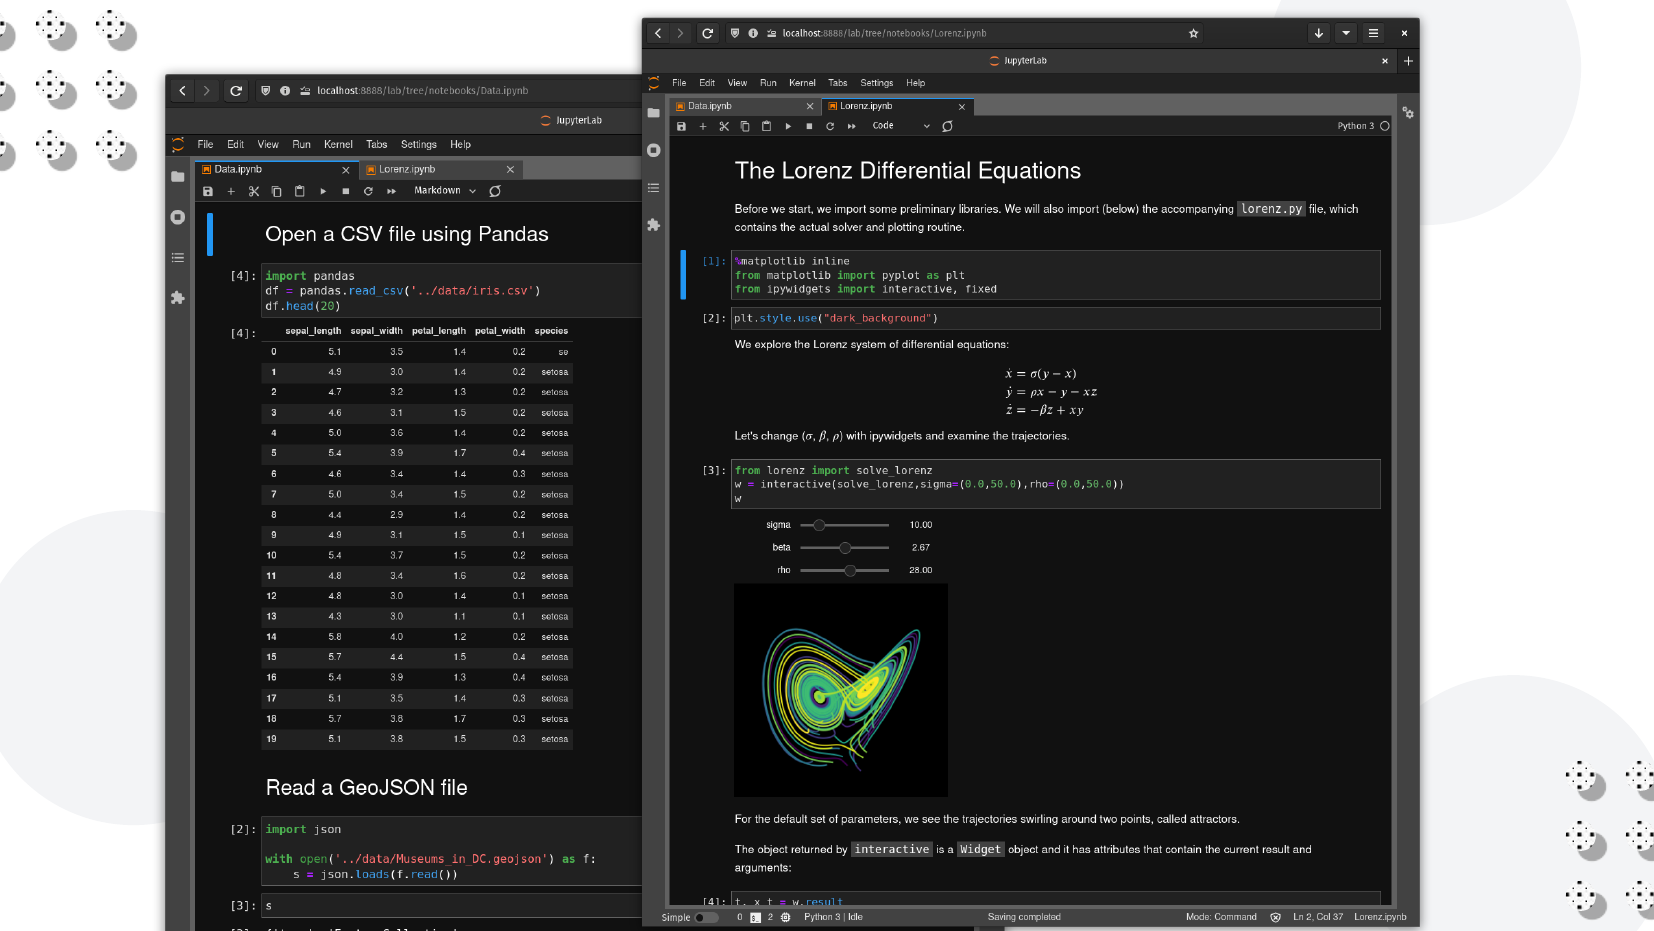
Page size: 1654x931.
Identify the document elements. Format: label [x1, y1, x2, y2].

picture [95, 9, 126, 41]
picture [1625, 820, 1654, 851]
picture [147, 3, 1436, 931]
picture [1625, 880, 1654, 911]
picture [95, 69, 126, 101]
picture [1625, 760, 1654, 791]
picture [1565, 820, 1596, 851]
picture [1565, 880, 1596, 911]
picture [1565, 760, 1596, 791]
picture [35, 10, 66, 41]
picture [0, 13, 6, 38]
picture [35, 70, 66, 101]
picture [95, 130, 127, 161]
picture [0, 73, 6, 98]
picture [0, 133, 7, 158]
picture [35, 130, 67, 161]
